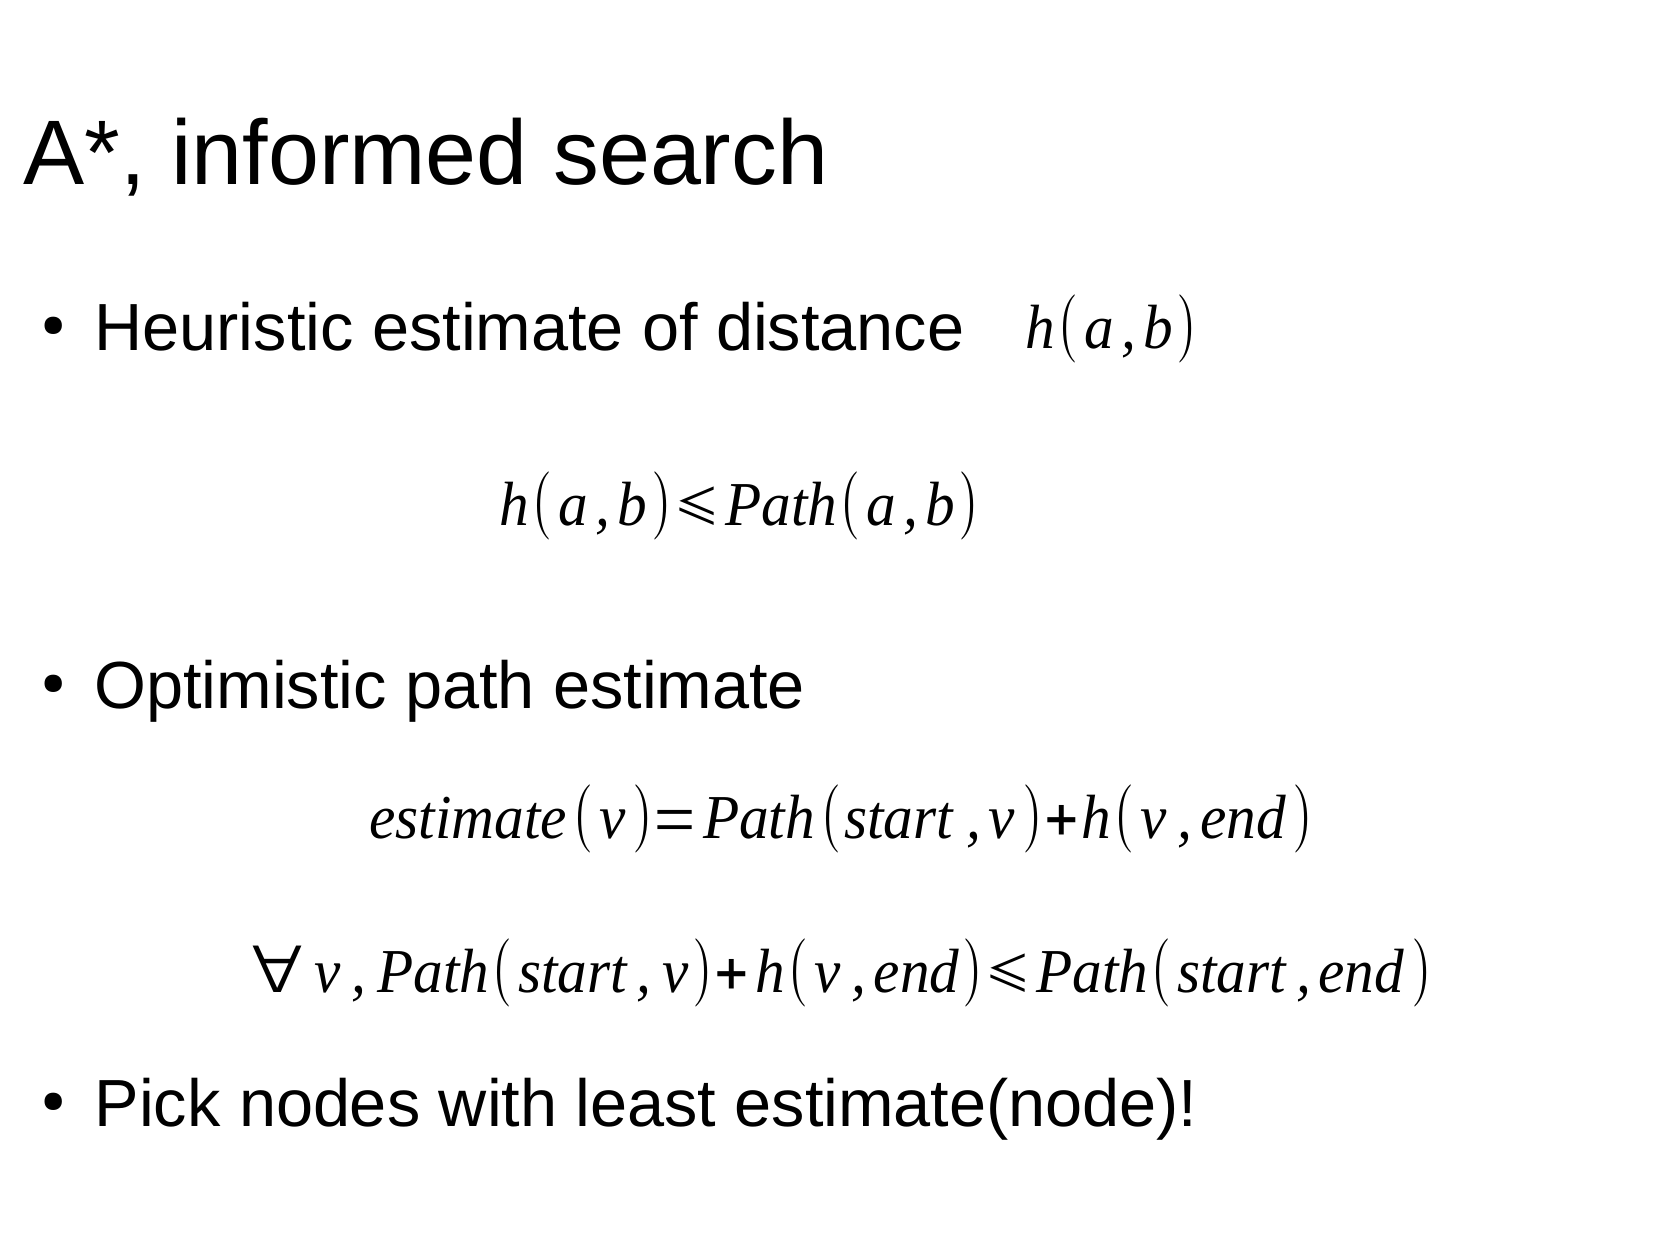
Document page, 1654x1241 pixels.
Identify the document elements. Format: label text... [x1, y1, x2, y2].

list Heuristic estimate of distance Optimistic path estimate Pick nodes with least estimate(node)! [23, 290, 1512, 1241]
chart [1010, 289, 1212, 365]
chart [484, 466, 993, 543]
chart [236, 933, 1446, 1009]
title A*, informed search [23, 49, 1512, 257]
chart [354, 780, 1326, 856]
